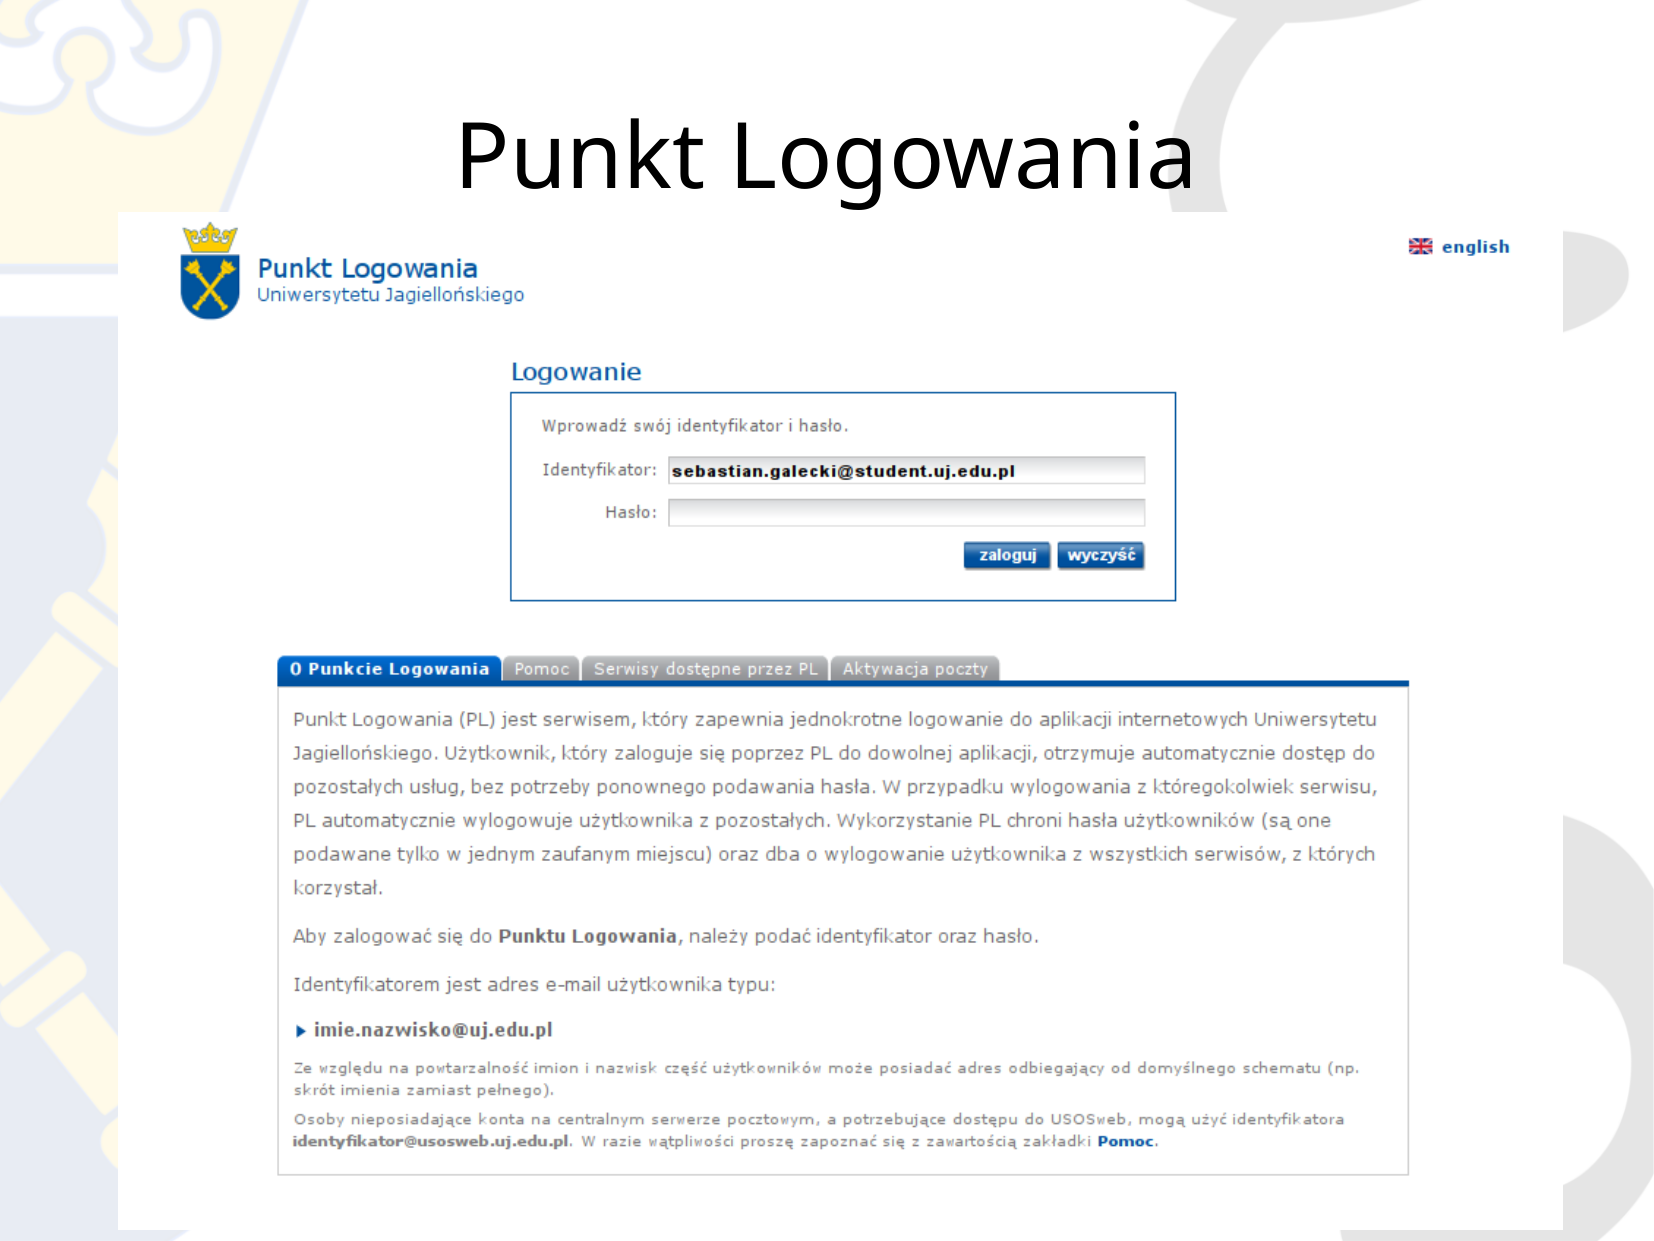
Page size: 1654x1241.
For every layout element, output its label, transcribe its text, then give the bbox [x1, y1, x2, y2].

picture [0, 0, 1654, 1241]
title Punkt Logowania [82, 49, 1571, 257]
